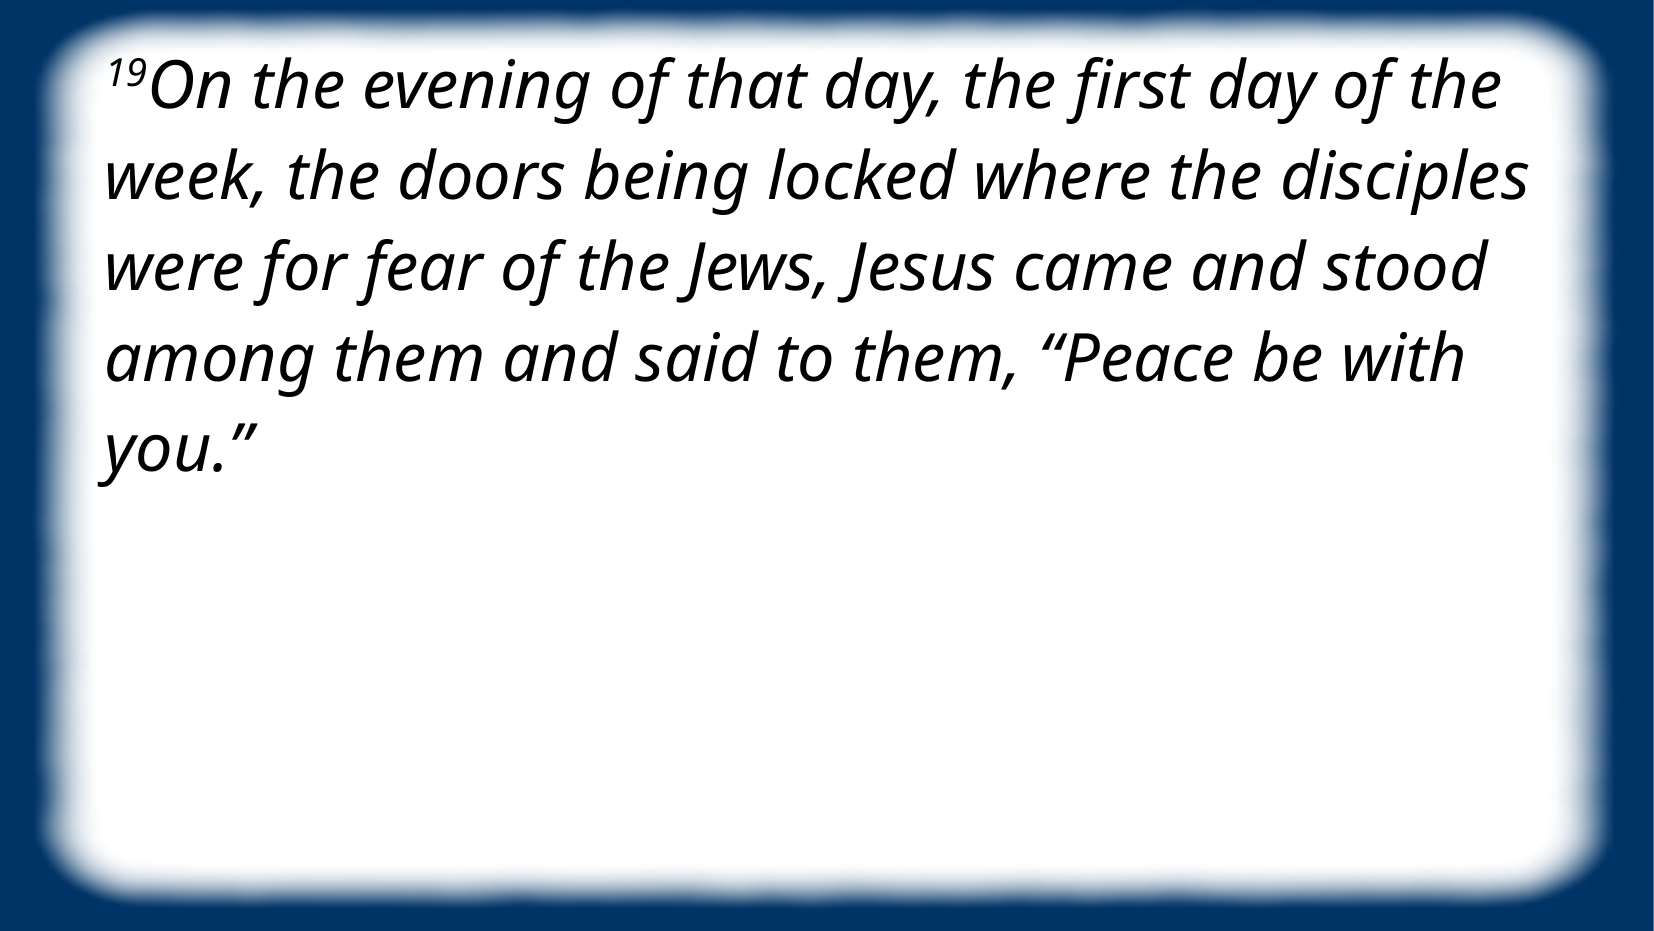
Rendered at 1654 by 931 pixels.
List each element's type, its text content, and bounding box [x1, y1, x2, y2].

picture [0, 0, 1654, 931]
text_box 19On the evening of that day, the first day of the week, the doors being locked where the disciples were for fear of the Jews, Jesus came and stood among them and said to them, “Peace be with you.” [90, 30, 1576, 489]
